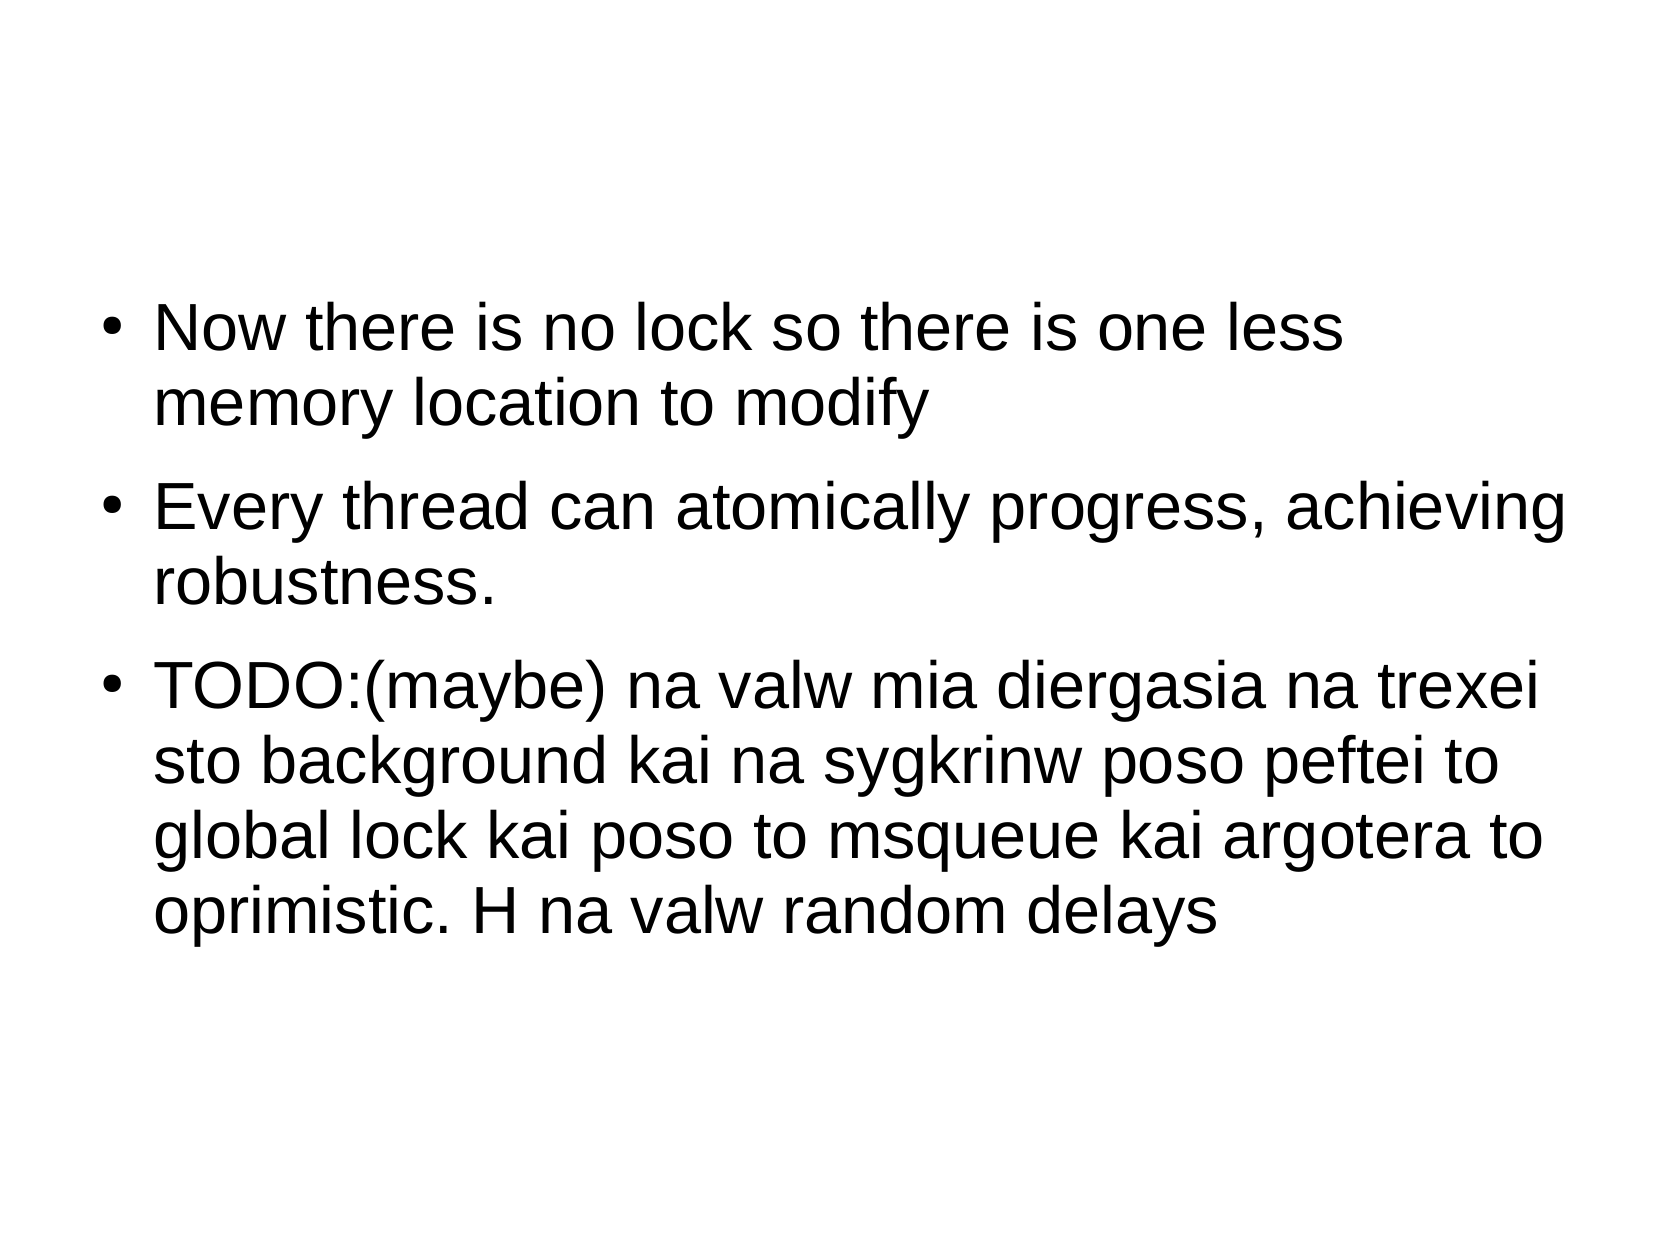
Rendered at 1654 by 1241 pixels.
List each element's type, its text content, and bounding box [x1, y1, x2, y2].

list Now there is no lock so there is one less memory location to modify Every thread can atomically progress, achieving robustness. TODO:(maybe) na valw mia diergasia na trexei sto background kai na sygkrinw poso peftei to global lock kai poso to msqueue kai argotera to oprimistic. H na valw random delays [82, 290, 1571, 1010]
